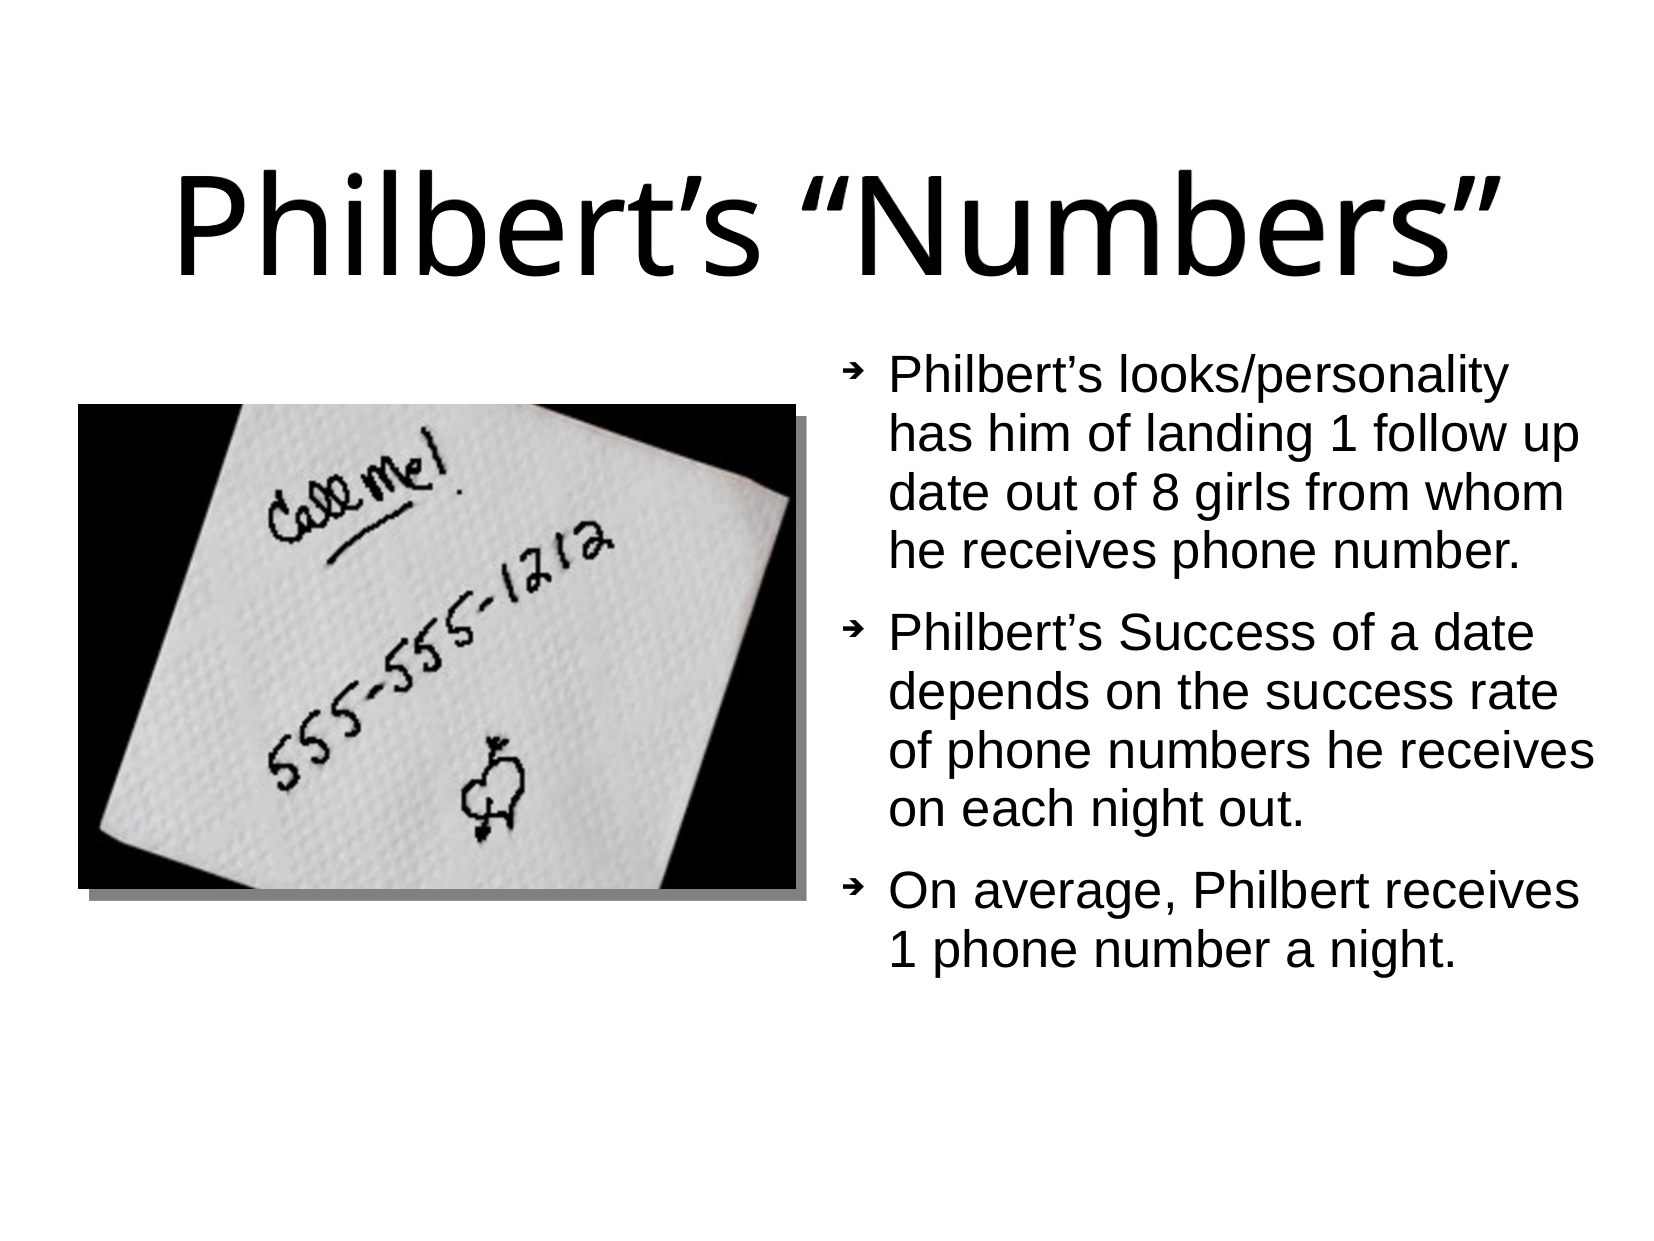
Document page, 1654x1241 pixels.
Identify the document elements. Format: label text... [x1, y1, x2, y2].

picture [78, 404, 796, 889]
list Philbert’s looks/personality has him of landing 1 follow up date out of 8 girls from whom he receives phone number. Philbert’s Success of a date depends on the success rate of phone numbers he receives on each night out. On average, Philbert receives 1 phone number a night. [825, 345, 1606, 1141]
title Philbert’s “Numbers” [0, 15, 1636, 429]
